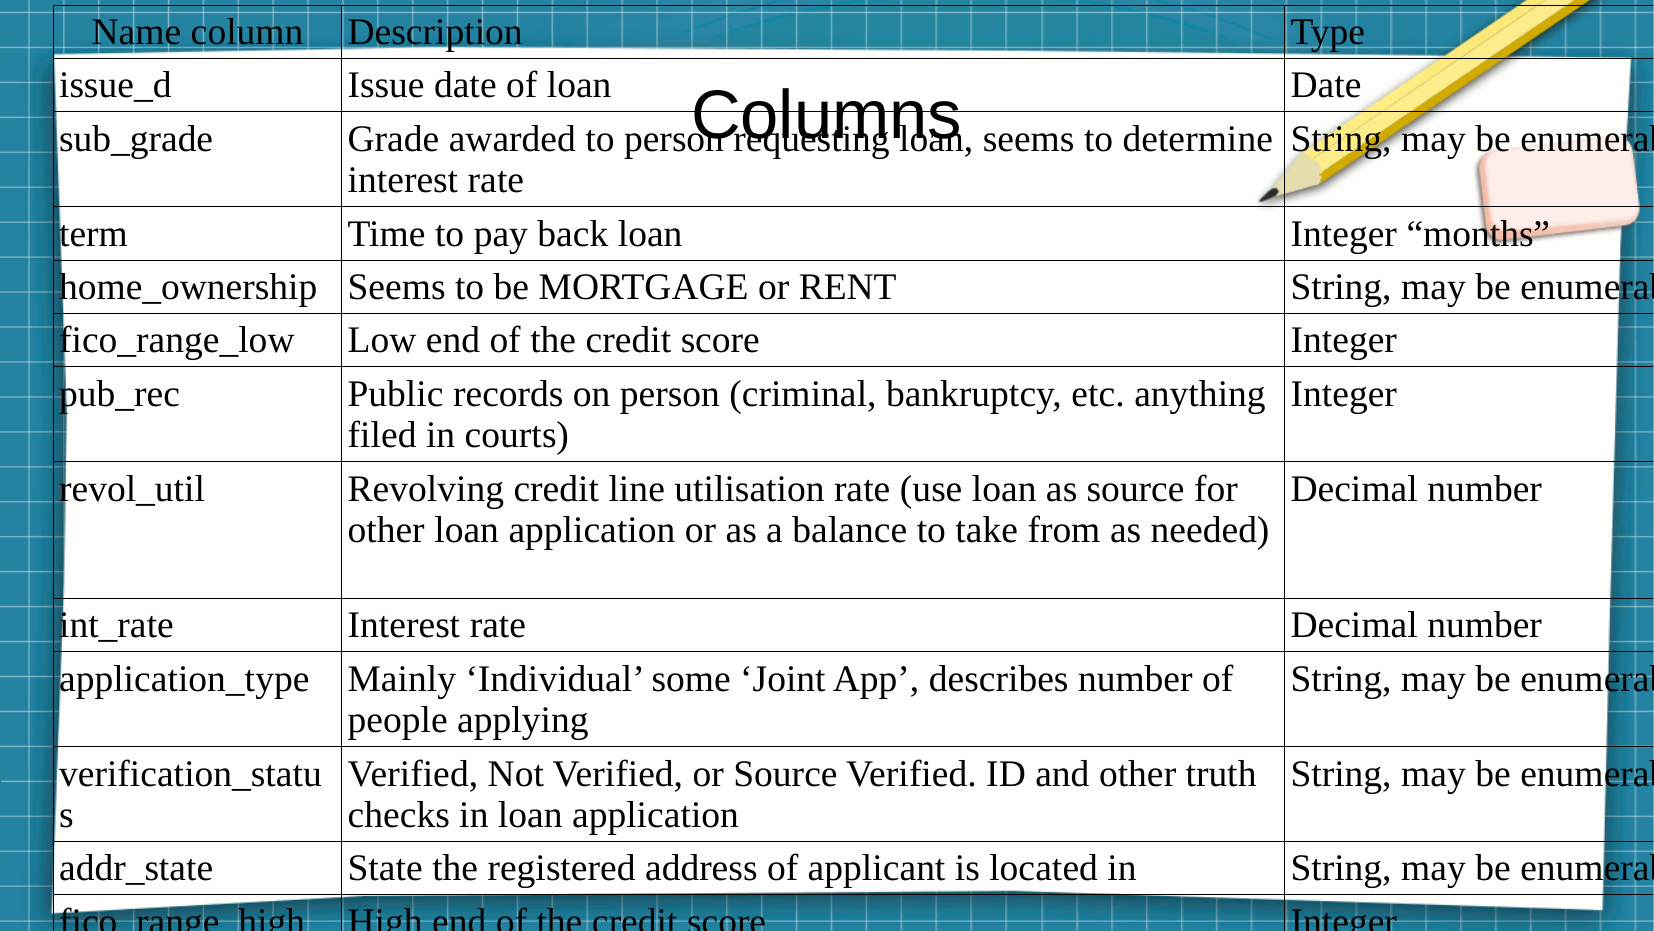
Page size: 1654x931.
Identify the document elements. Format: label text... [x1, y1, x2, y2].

table_cell issue_d [54, 59, 341, 111]
table_cell Integer “months” [1285, 207, 1654, 260]
table_cell Public records on person (criminal, bankruptcy, etc. anything filed in courts) [342, 367, 1284, 461]
table_cell Mainly ‘Individual’ some ‘Joint App’, describes number of people applying [342, 652, 1284, 746]
table_cell High end of the credit score [342, 895, 1284, 931]
table_cell Issue date of loan [342, 59, 1284, 111]
table_cell String, may be enumerable [1285, 261, 1654, 313]
table_cell fico_range_high [54, 895, 341, 931]
table_cell term [54, 207, 341, 260]
table_cell Integer [1285, 895, 1654, 931]
table_cell Revolving credit line utilisation rate (use loan as source for other loan application or as a balance to take from as needed) [342, 462, 1284, 598]
table_cell int_rate [54, 599, 341, 651]
table_cell home_ownership [54, 261, 341, 313]
table_cell Verified, Not Verified, or Source Verified. ID and other truth checks in loan application [342, 747, 1284, 841]
table_cell Interest rate [342, 599, 1284, 651]
table_cell Date [1285, 59, 1654, 111]
table_cell Decimal number [1285, 599, 1654, 651]
table_cell sub_grade [54, 112, 341, 206]
table_cell verification_status [54, 747, 341, 841]
table_header Name column [54, 6, 341, 58]
table_cell Time to pay back loan [342, 207, 1284, 260]
table_cell addr_state [54, 842, 341, 894]
table_cell String, may be enumerable [1285, 112, 1654, 206]
table_cell Seems to be MORTGAGE or RENT [342, 261, 1284, 313]
table_cell String, may be enumerable [1285, 842, 1654, 894]
table_cell Grade awarded to person requesting loan, seems to determine interest rate [342, 112, 1284, 206]
table_cell pub_rec [54, 367, 341, 461]
table_cell State the registered address of applicant is located in [342, 842, 1284, 894]
table_cell Low end of the credit score [342, 314, 1284, 366]
picture [0, 0, 1654, 931]
table_cell revol_util [54, 462, 341, 598]
table_header Type [1285, 6, 1654, 58]
table_cell Decimal number [1285, 462, 1654, 598]
table_cell Integer [1285, 314, 1654, 366]
table_cell Integer [1285, 367, 1654, 461]
table_header Description [342, 6, 1284, 58]
table_cell fico_range_low [54, 314, 341, 366]
table_cell application_type [54, 652, 341, 746]
table_cell String, may be enumerable [1285, 652, 1654, 746]
table_cell String, may be enumerable [1285, 747, 1654, 841]
